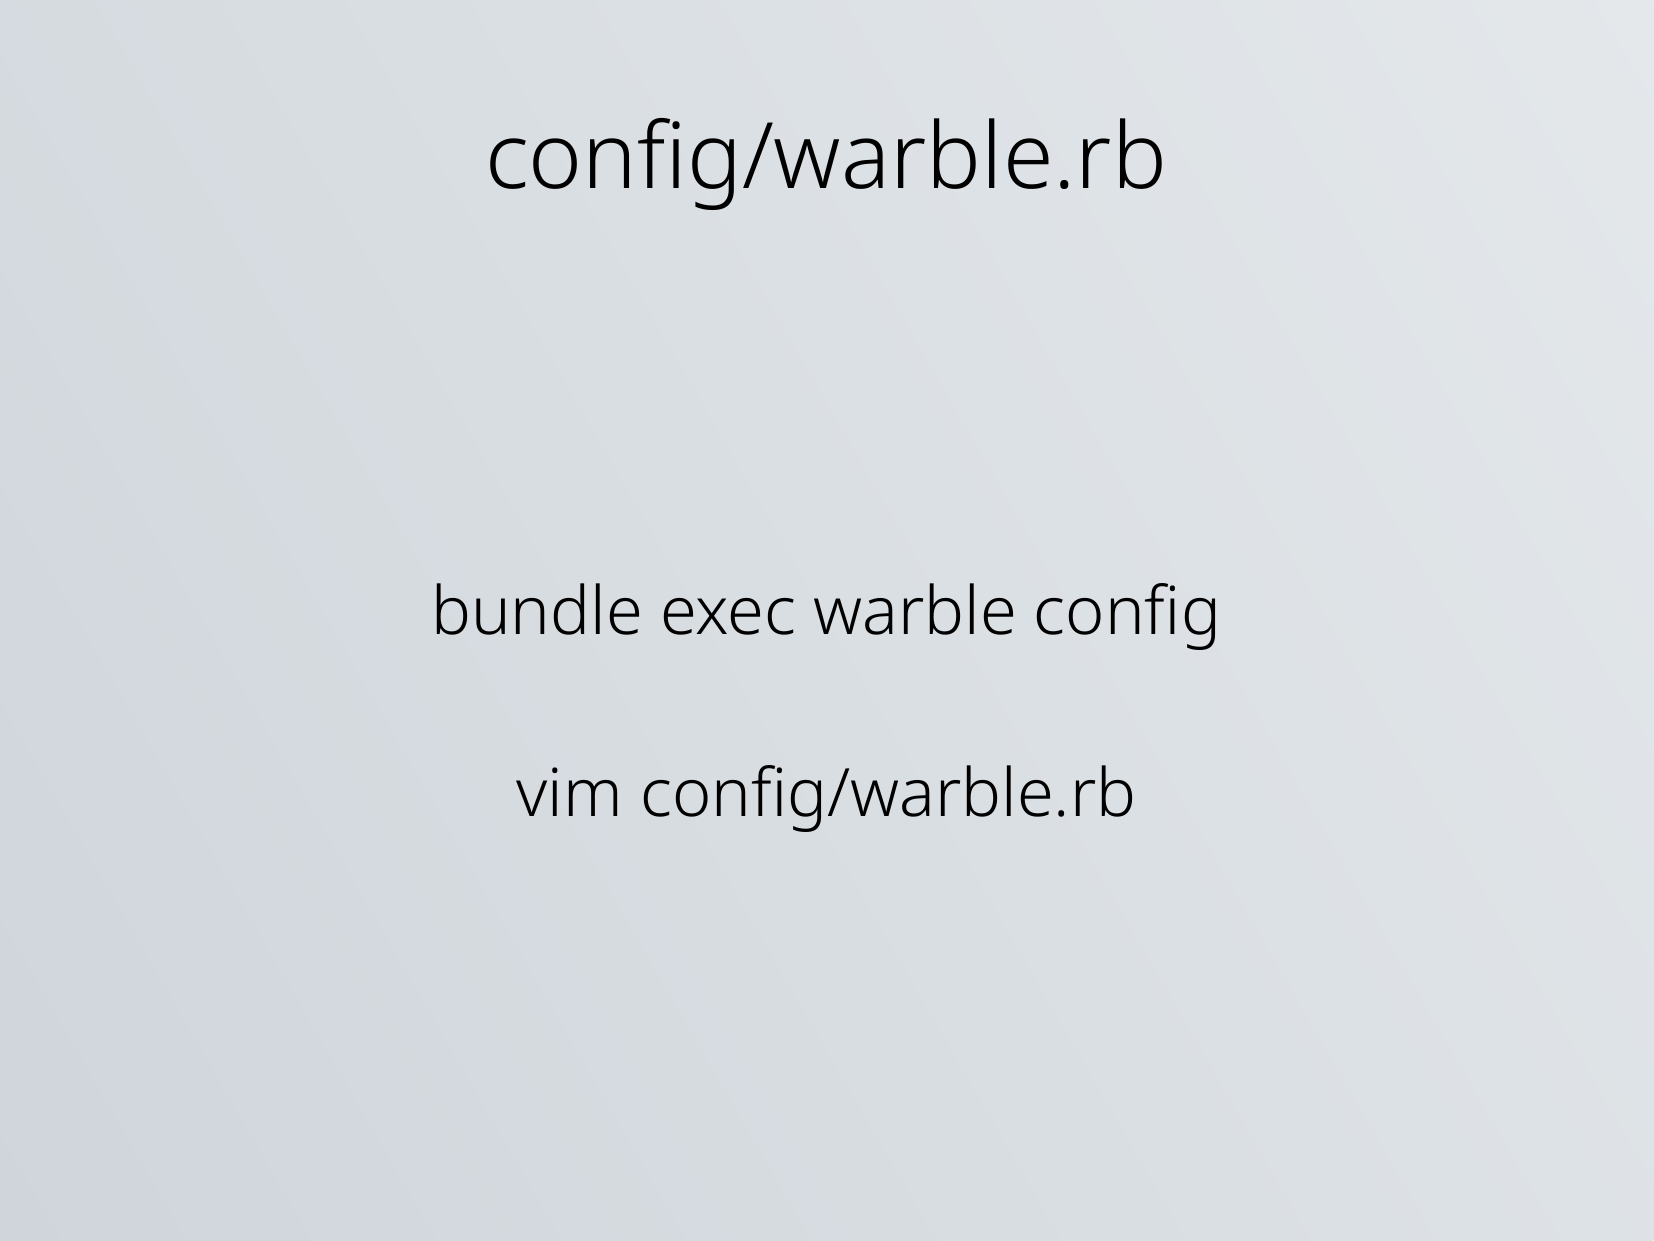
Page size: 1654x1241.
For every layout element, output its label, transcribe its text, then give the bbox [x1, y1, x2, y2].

subtitle bundle exec warble config vim config/warble.rb [345, 297, 1308, 1102]
title config/warble.rb [537, 56, 1117, 250]
